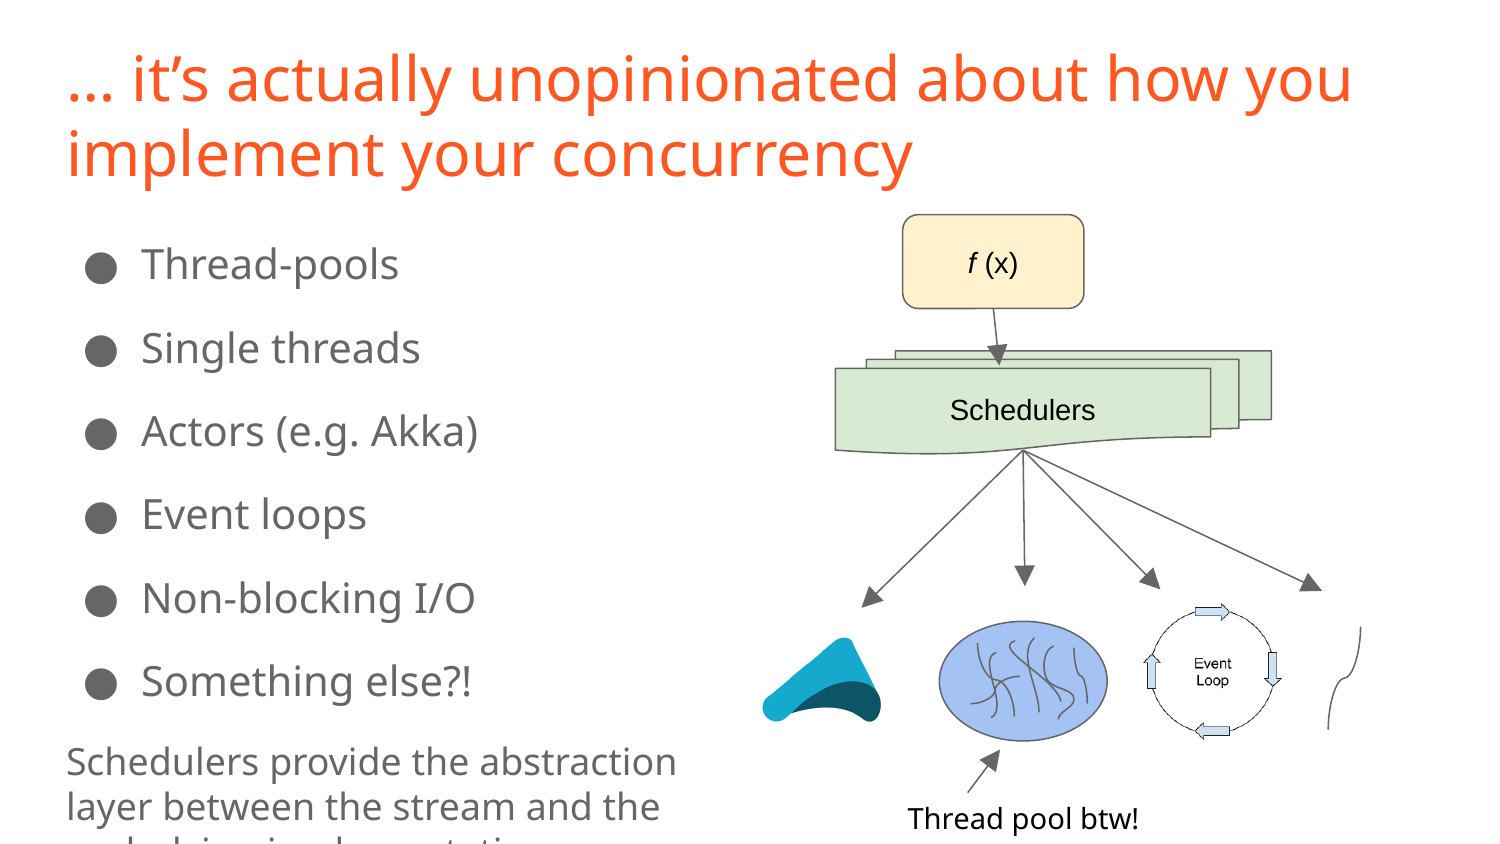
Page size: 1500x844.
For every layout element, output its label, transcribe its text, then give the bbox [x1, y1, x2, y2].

text_box f (x) [902, 214, 1084, 309]
text_box Schedulers [835, 350, 1272, 454]
picture [757, 632, 886, 727]
text_box [939, 621, 1108, 741]
list Thread-pools Single threads Actors (e.g. Akka) Event loops Non-blocking I/O Something else?! Schedulers provide the abstraction layer between the stream and the underlying implementation. [51, 223, 750, 750]
picture [1141, 601, 1284, 741]
title … it’s actually unopinionated about how you implement your concurrency [51, 24, 1449, 119]
text_box Thread pool btw! [892, 785, 1199, 830]
